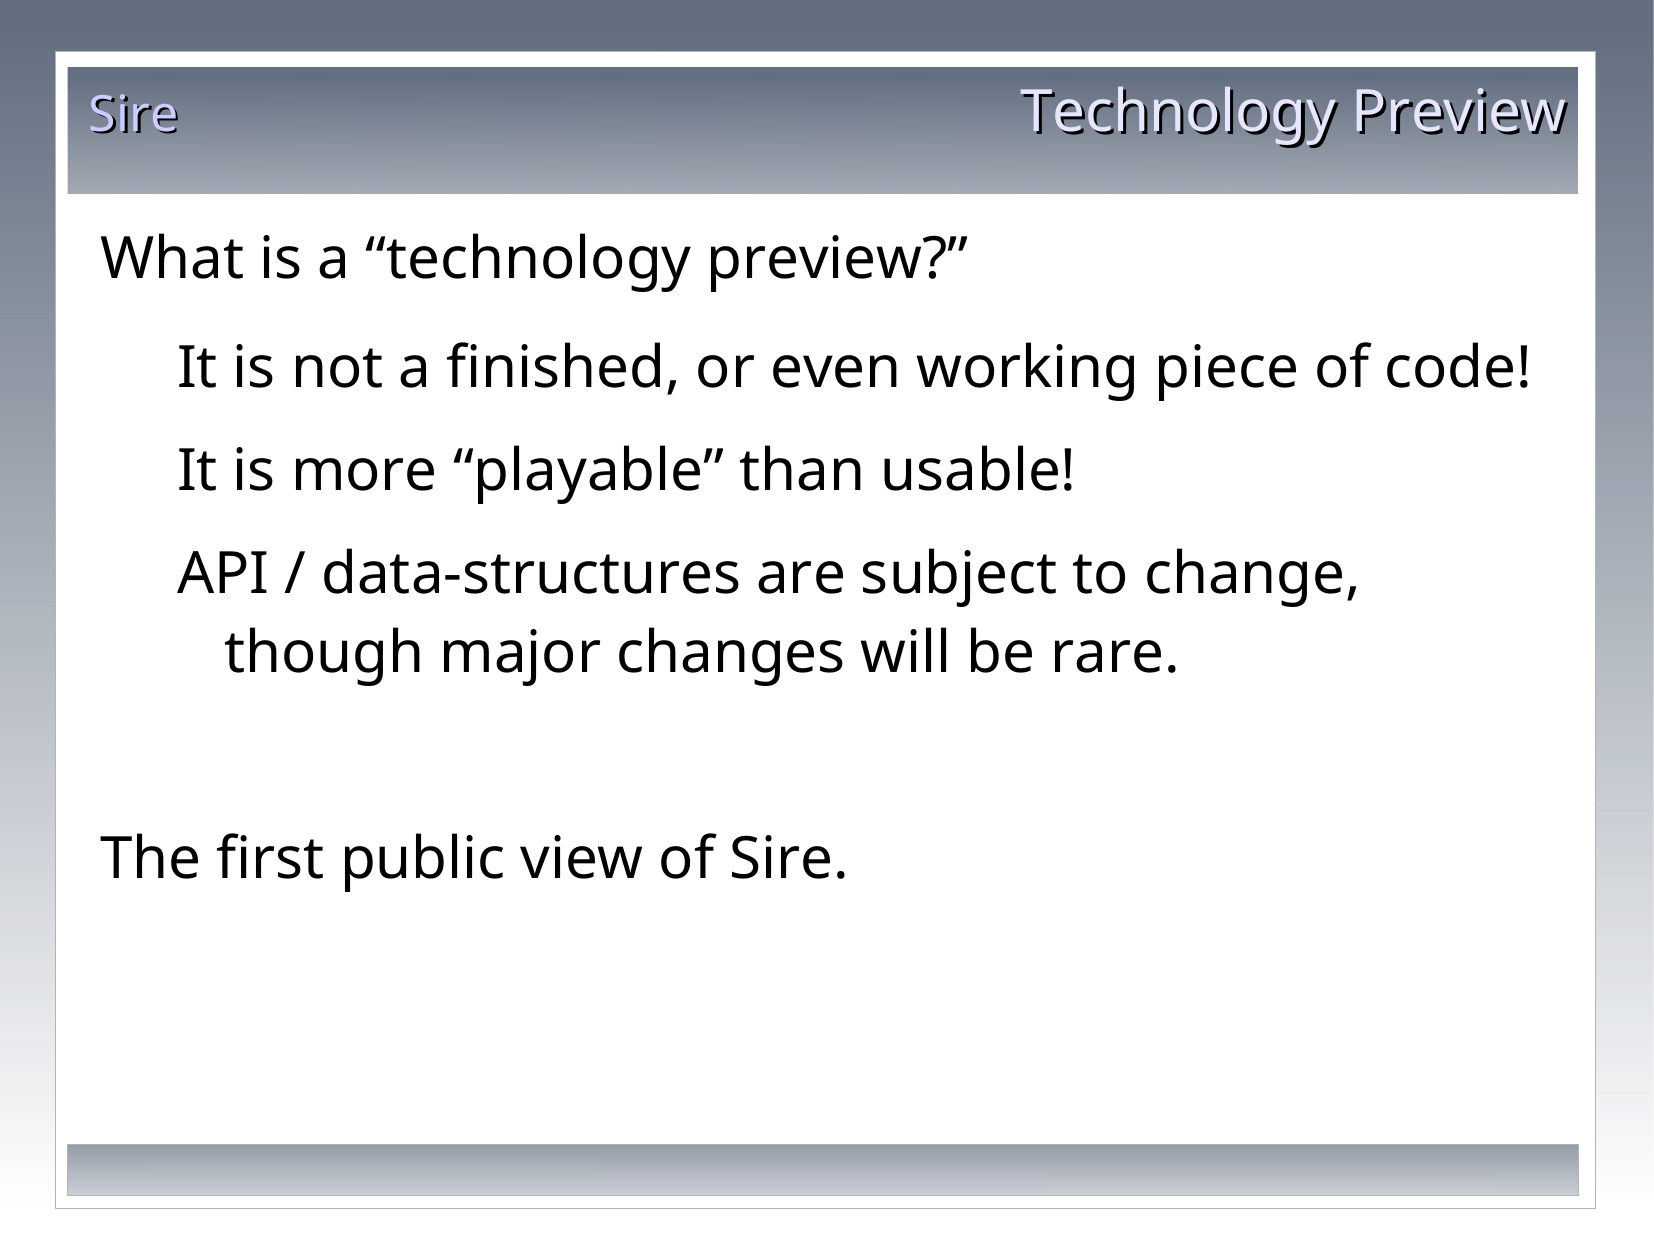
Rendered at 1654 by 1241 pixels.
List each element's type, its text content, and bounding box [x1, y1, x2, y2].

title Technology Preview [567, 68, 1567, 196]
picture [0, 0, 1654, 1241]
list What is a “technology preview?” It is not a finished, or even working piece of code! It is more “playable” than usable! API / data-structures are subject to change, though major changes will be rare. The first public view of Sire. [82, 216, 1571, 1109]
